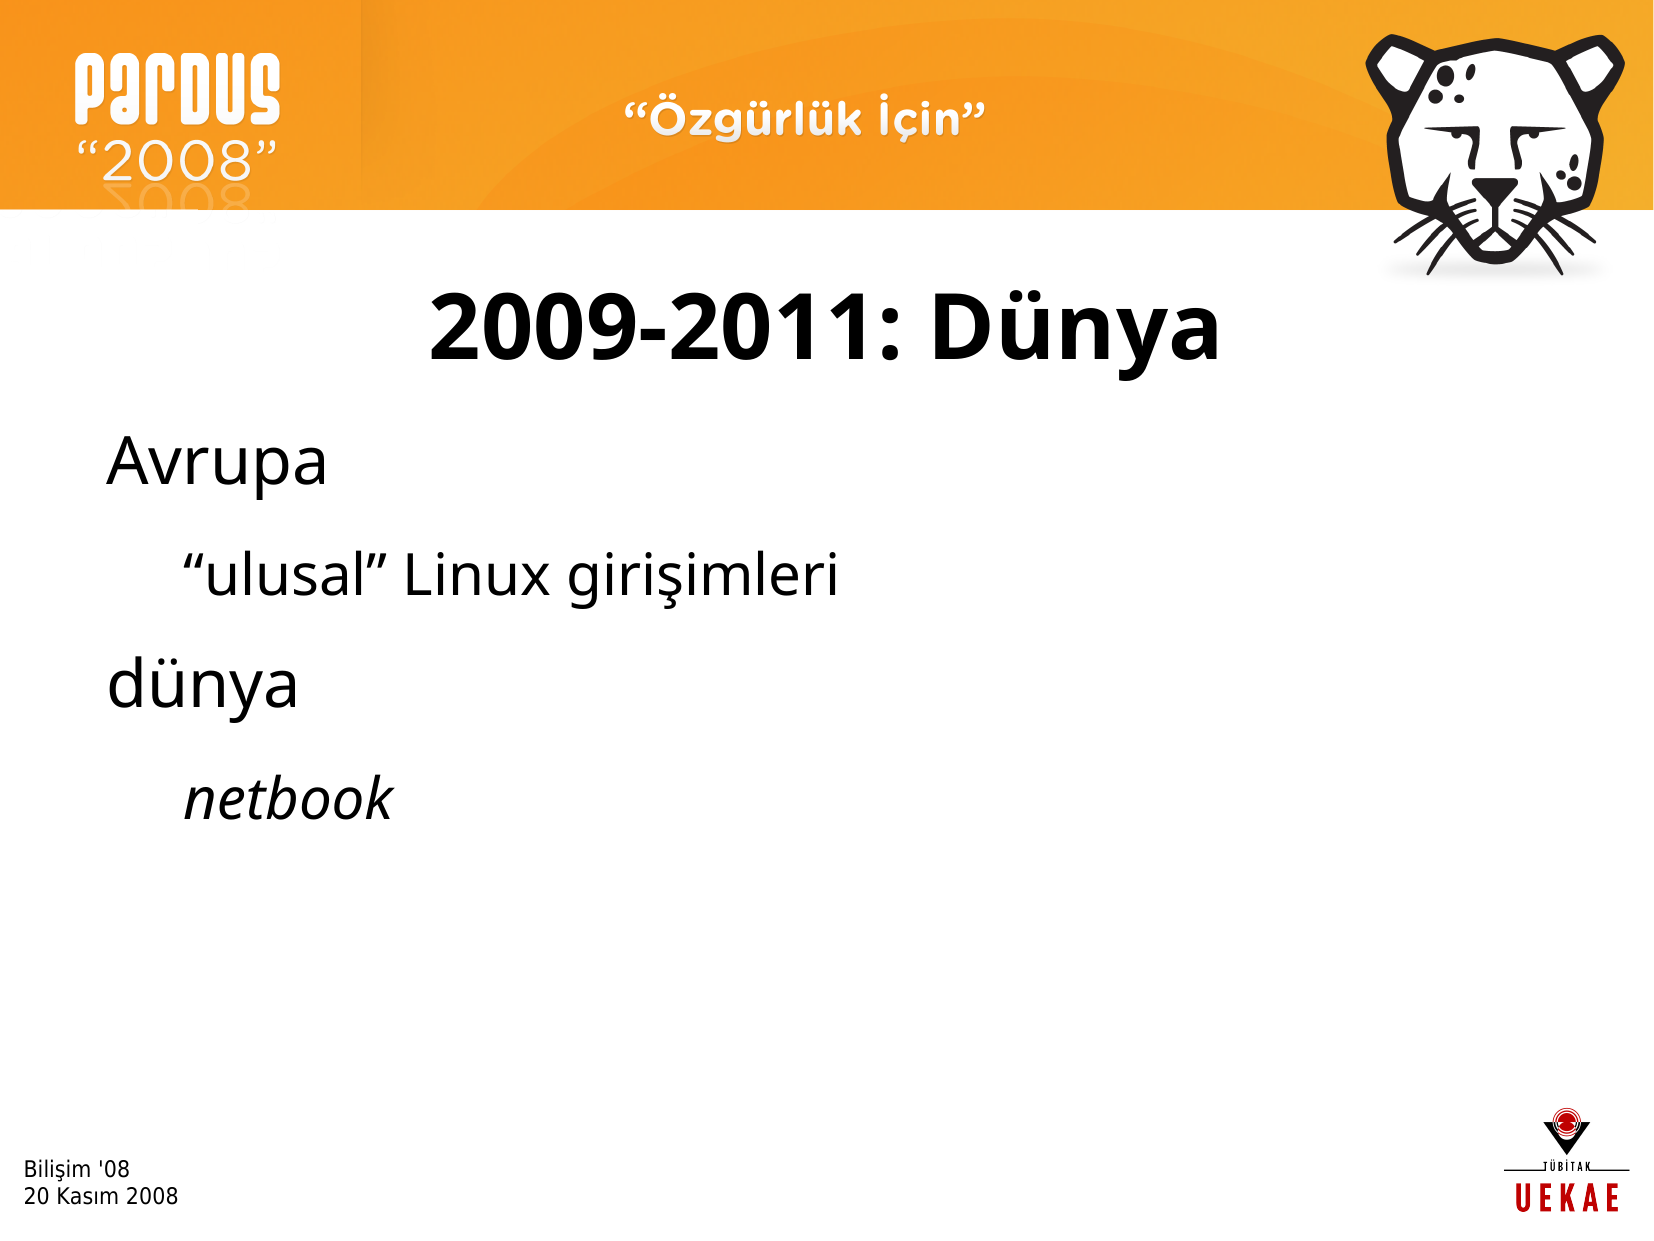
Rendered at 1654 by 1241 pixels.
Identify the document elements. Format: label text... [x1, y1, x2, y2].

picture [1500, 1104, 1634, 1215]
picture [0, 0, 1654, 293]
list Avrupa “ulusal” Linux girişimleri dünya netbook [88, 413, 1571, 1050]
title 2009-2011: Dünya [82, 220, 1571, 428]
